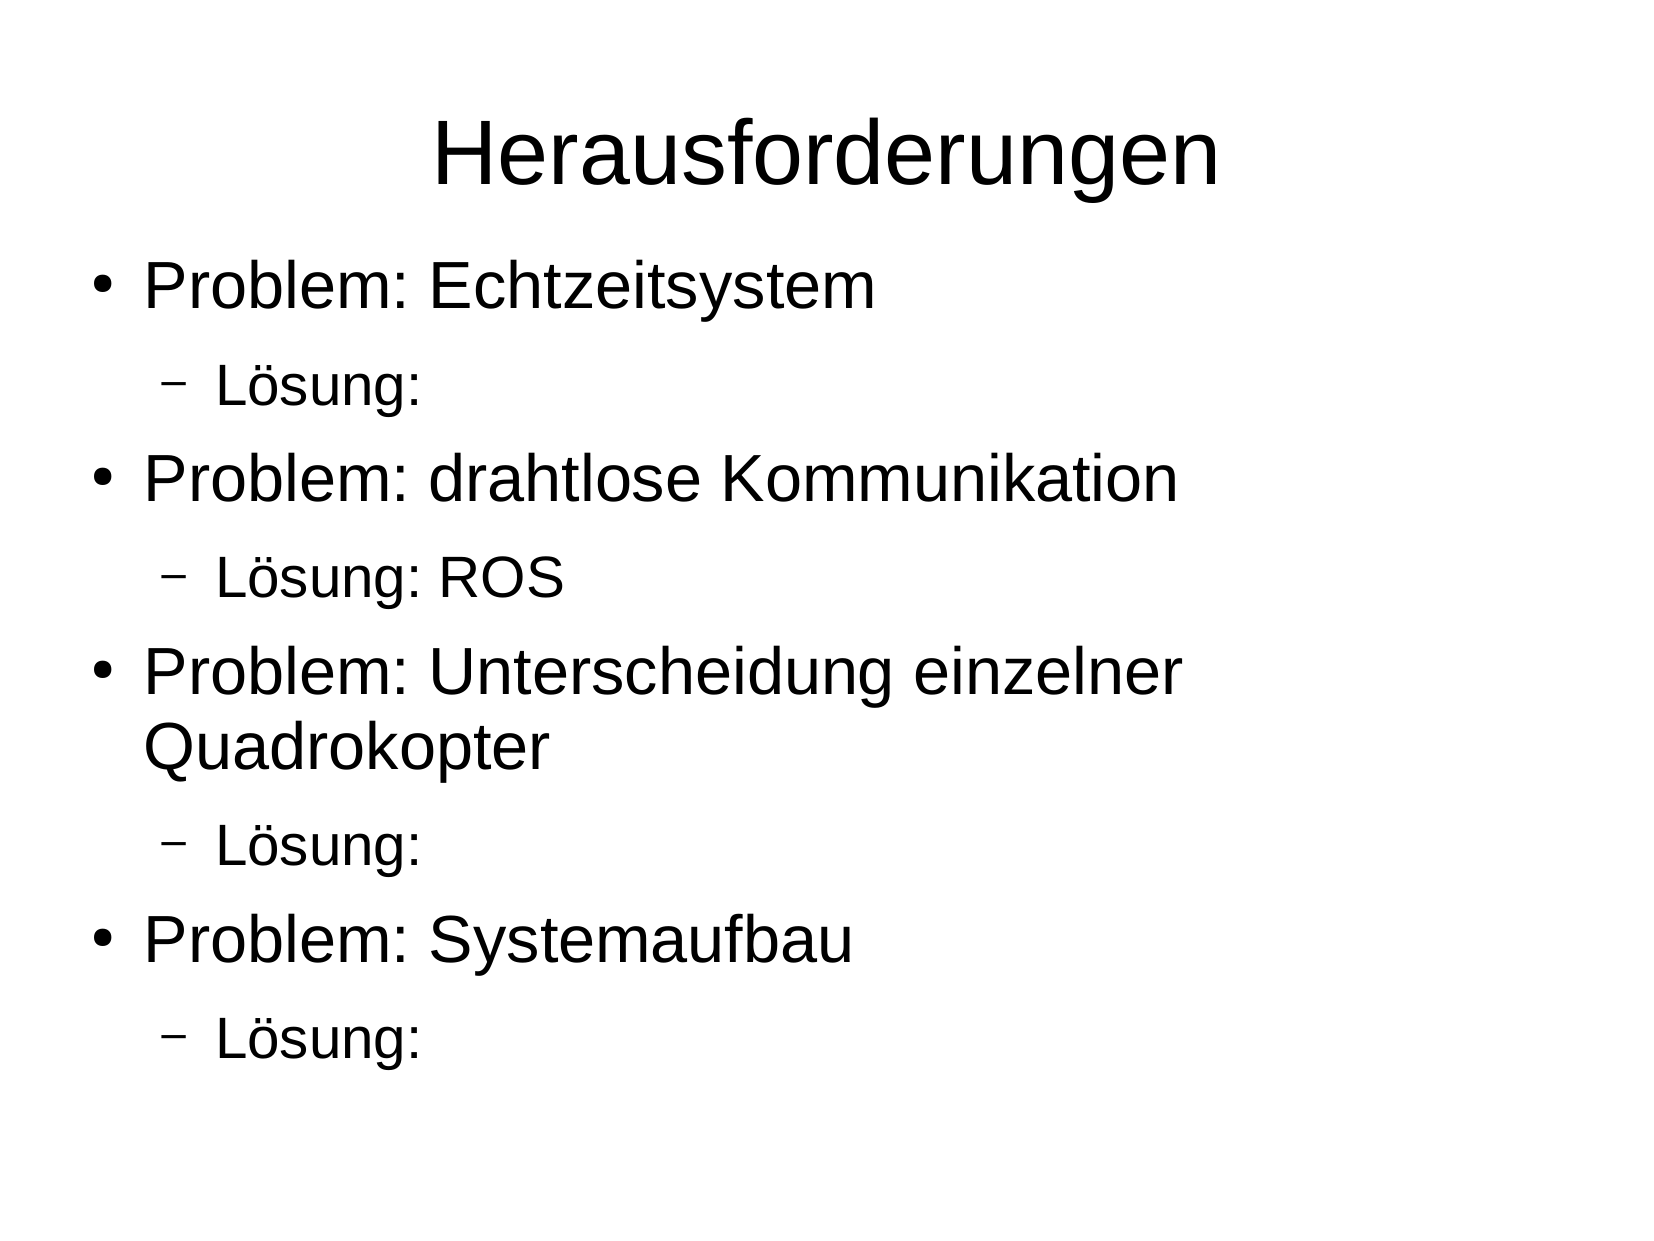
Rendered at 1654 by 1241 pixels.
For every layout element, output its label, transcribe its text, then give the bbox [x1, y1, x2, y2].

list Problem: Echtzeitsystem Lösung: Problem: drahtlose Kommunikation Lösung: ROS Problem: Unterscheidung einzelner Quadrokopter Lösung: Problem: Systemaufbau Lösung: [73, 248, 1597, 1169]
title Herausforderungen [82, 49, 1571, 248]
